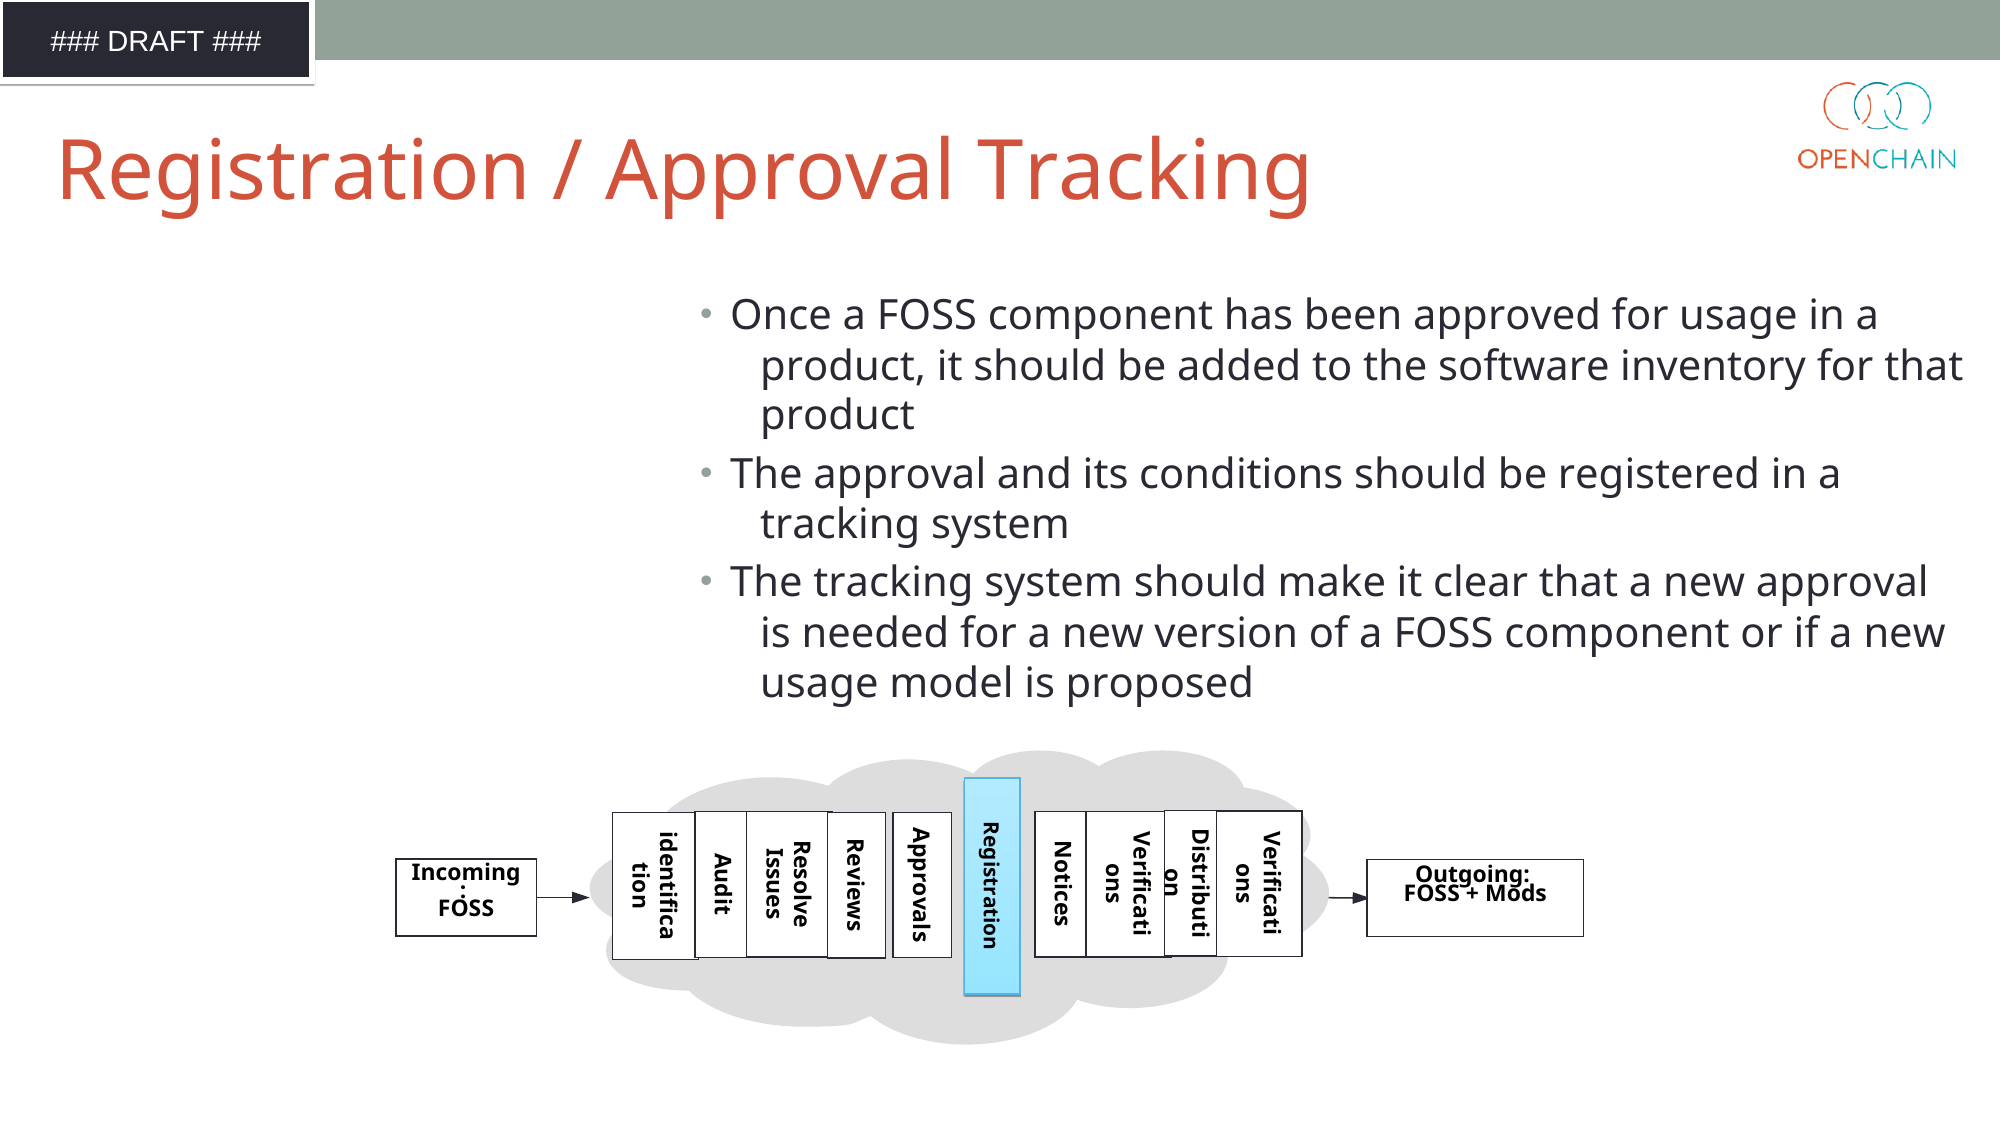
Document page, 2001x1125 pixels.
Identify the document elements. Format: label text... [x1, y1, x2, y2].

text_box Verifications [1086, 811, 1172, 957]
text_box Audit [695, 812, 747, 957]
text_box [1302, 814, 1330, 933]
text_box Approvals [893, 813, 951, 958]
text_box Outgoing: FOSS + Mods [1367, 859, 1584, 936]
text_box identification [613, 813, 699, 959]
text_box Resolve Issues [747, 811, 832, 957]
text_box Reviews [827, 813, 885, 958]
text_box Incoming: FOSS [396, 859, 536, 936]
text_box Registration [964, 777, 1021, 995]
text_box Registration / Approval Tracking [40, 84, 1841, 248]
text_box [606, 750, 1299, 1045]
text_box Distribution [1165, 811, 1216, 956]
text_box Verifications [1216, 811, 1302, 956]
text_box [589, 858, 613, 918]
list Once a FOSS component has been approved for usage in a product, it should be added to the software inventory for that product The approval and its conditions should be registered in a tracking system The tracking system should make it clear that a new approval is needed for a new version of a FOSS component or if a new usage model is proposed [658, 258, 2000, 759]
text_box Notices [1035, 811, 1086, 957]
